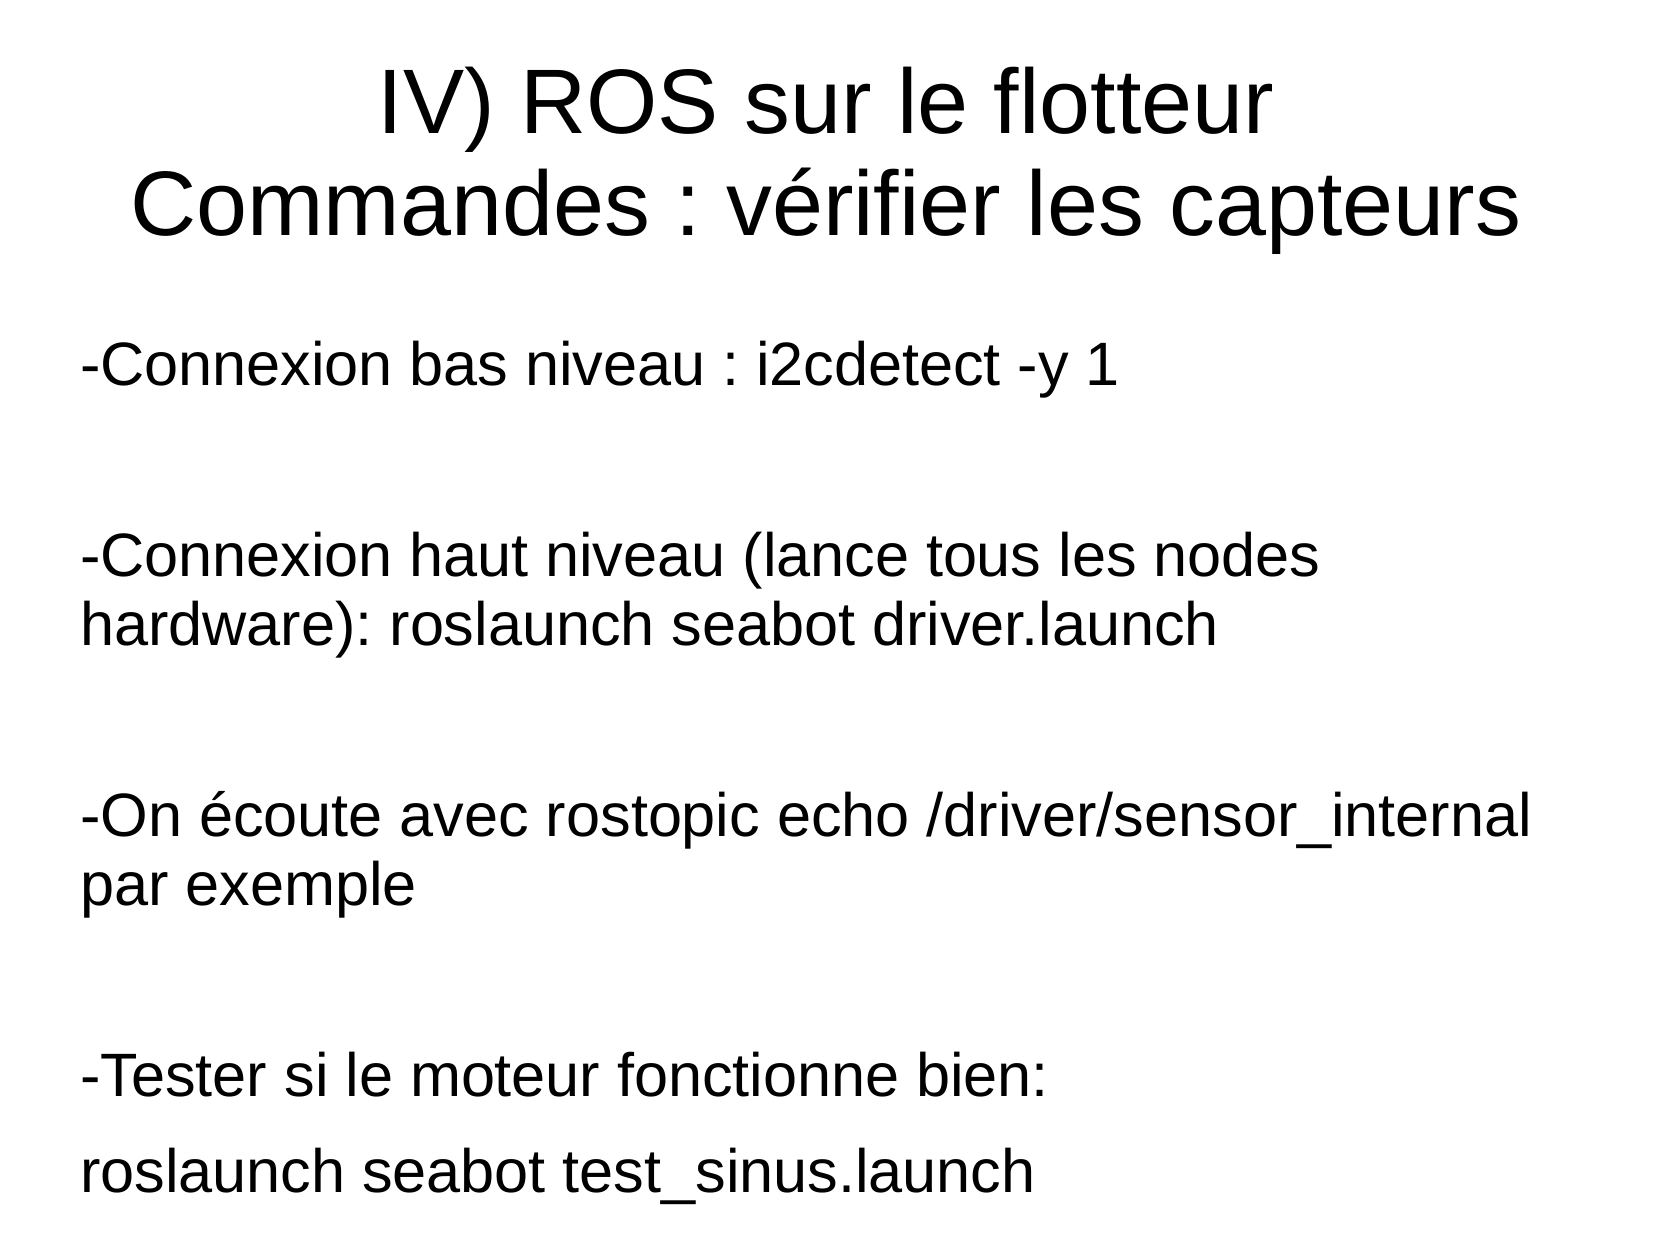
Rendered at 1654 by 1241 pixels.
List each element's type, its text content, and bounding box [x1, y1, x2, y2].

title IV) ROS sur le flotteur Commandes : vérifier les capteurs [82, 49, 1571, 257]
list -Connexion bas niveau : i2cdetect -y 1 -Connexion haut niveau (lance tous les nodes hardware): roslaunch seabot driver.launch -On écoute avec rostopic echo /driver/sensor_internal par exemple -Tester si le moteur fonctionne bien: roslaunch seabot test_sinus.launch [15, 330, 1621, 1216]
